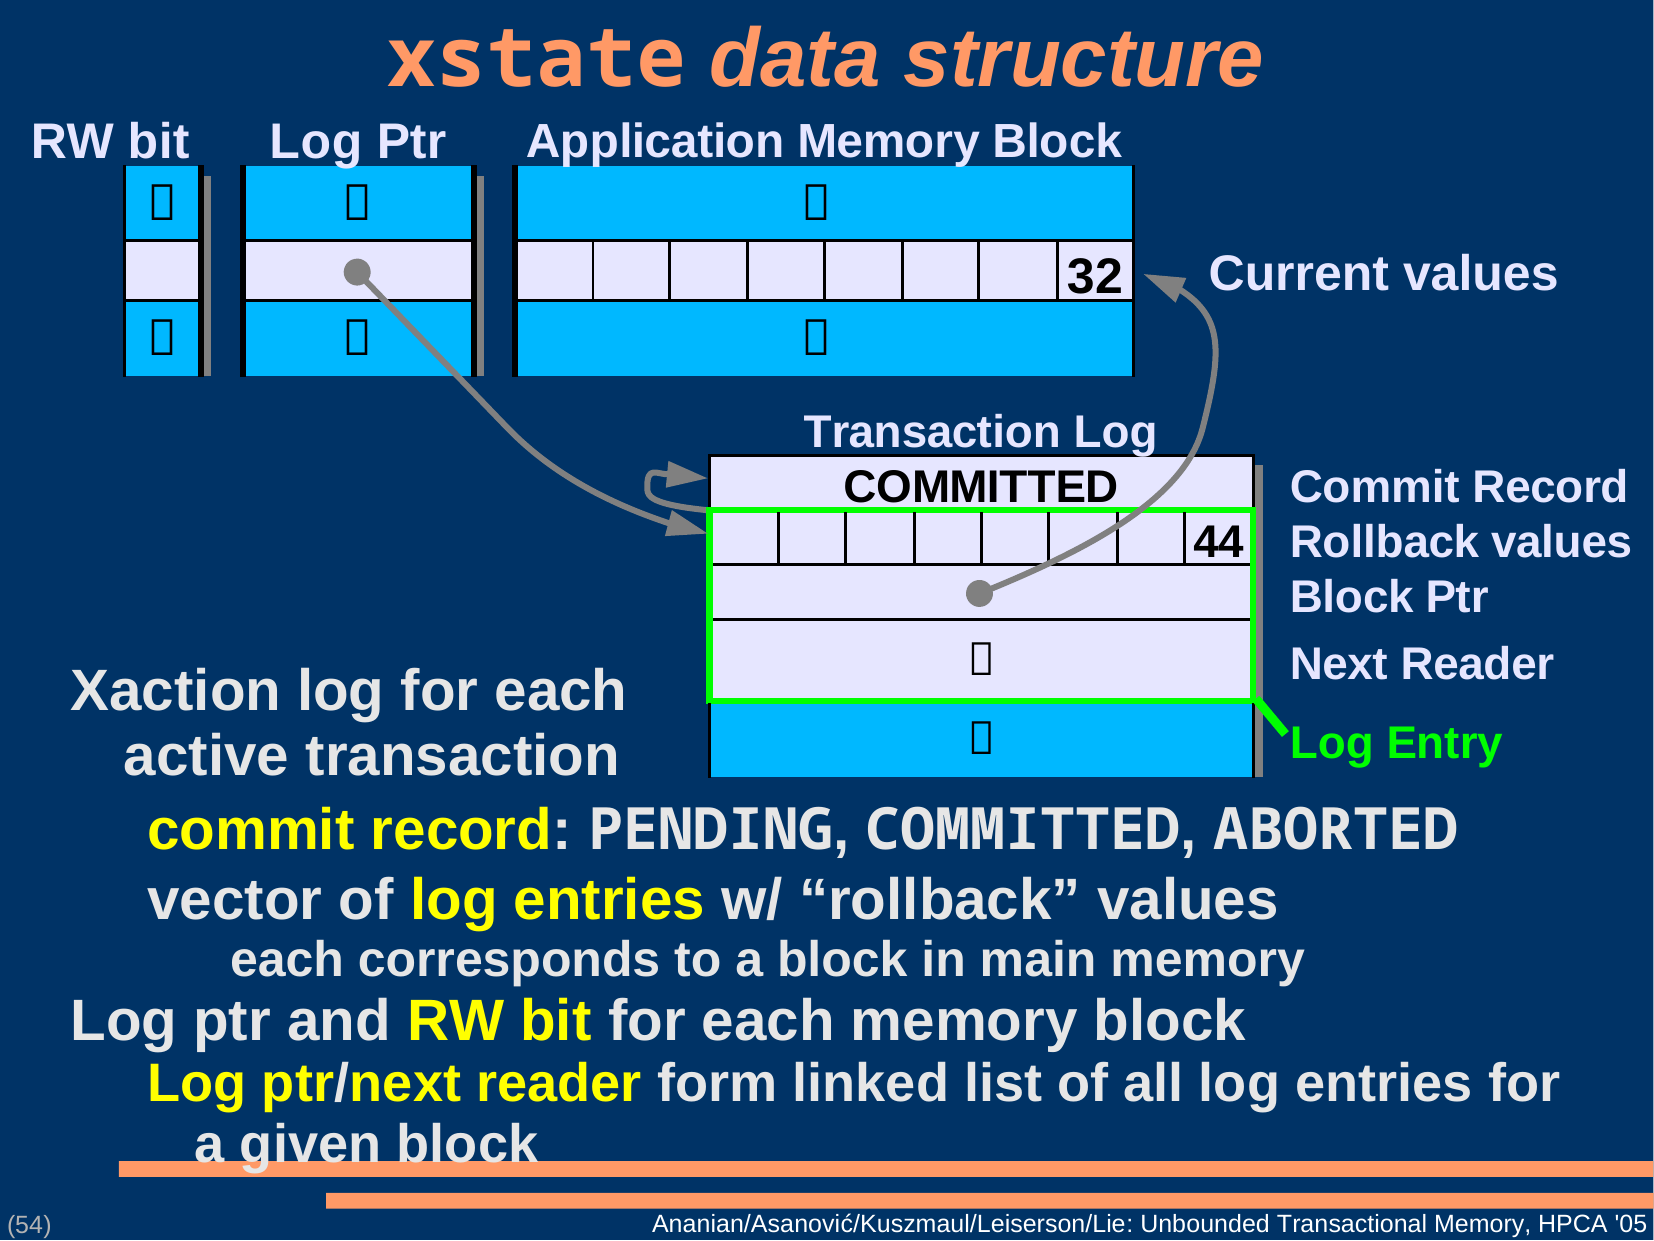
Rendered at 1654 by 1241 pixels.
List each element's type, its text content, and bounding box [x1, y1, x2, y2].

title xstate data structure [51, 0, 1600, 109]
text_box Current values [1208, 244, 1559, 321]
chart [704, 400, 1654, 780]
list Xaction log for each active transaction commit record: PENDING, COMMITTED, ABORTED vector of log entries w/ “rollback” values each corresponds to a block in main memory Log ptr and RW bit for each memory block Log ptr/next reader form linked list of all log entries for a given block [53, 657, 1590, 1226]
chart [20, 106, 1140, 379]
